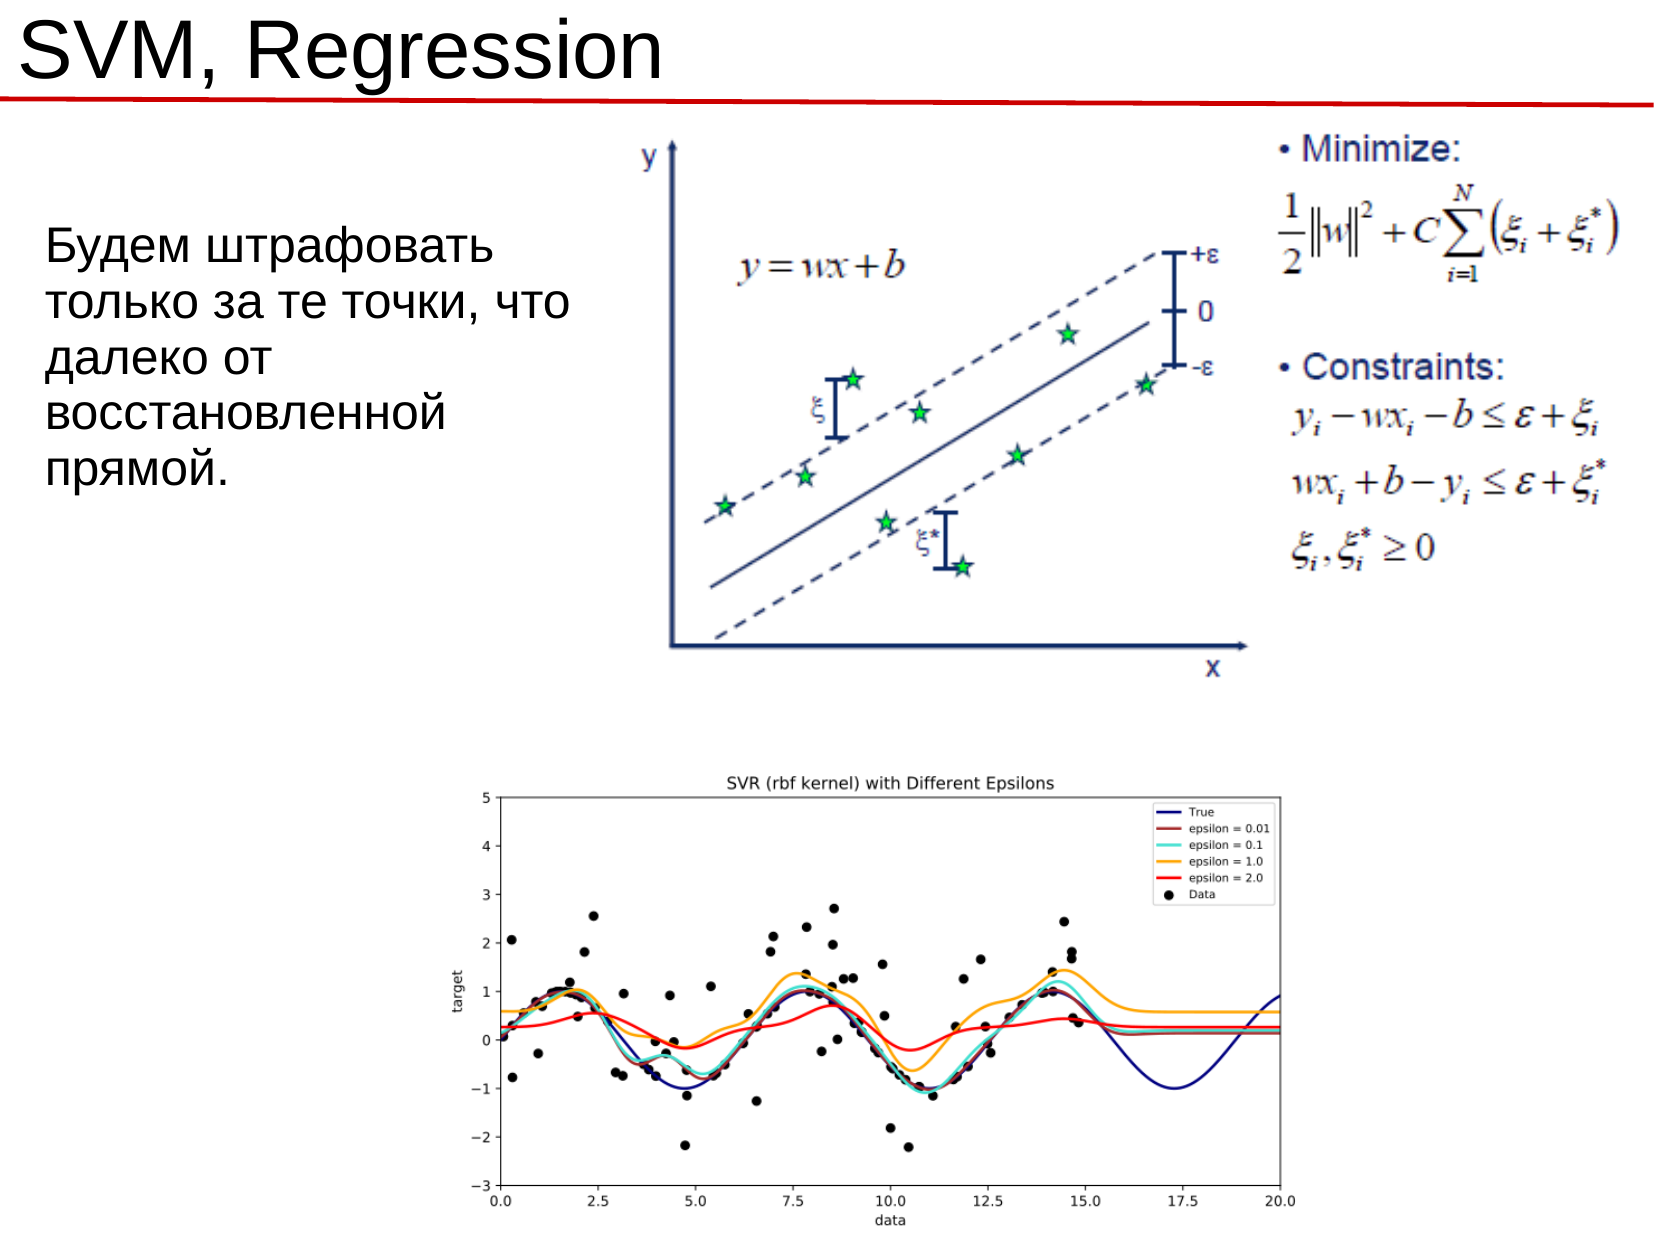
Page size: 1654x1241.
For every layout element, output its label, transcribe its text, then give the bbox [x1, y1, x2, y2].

picture [375, 737, 1381, 1241]
text_box Будем штрафовать только за те точки, что далеко от восстановленной прямой. [30, 210, 601, 504]
picture [630, 112, 1651, 696]
title SVM, Regression [17, 0, 1606, 143]
